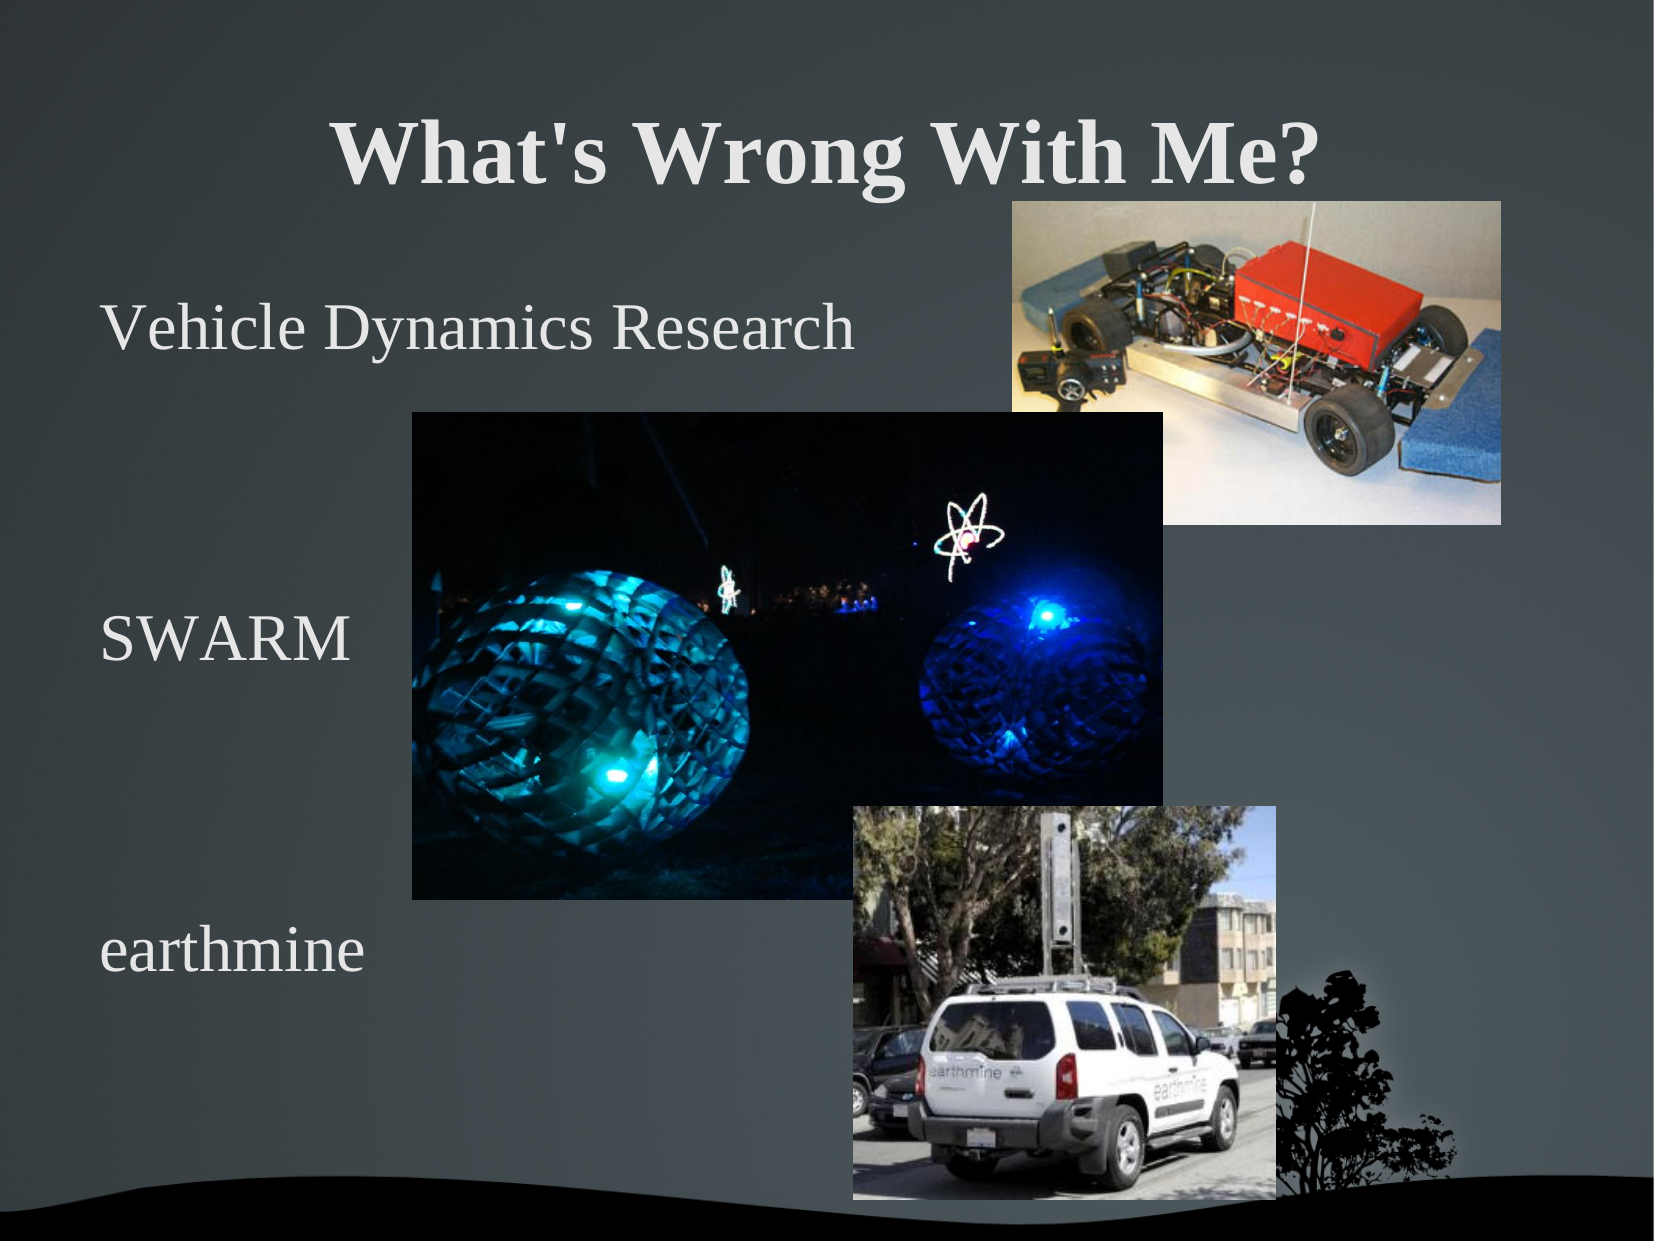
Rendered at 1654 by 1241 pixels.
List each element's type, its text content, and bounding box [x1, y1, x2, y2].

title What's Wrong With Me? [82, 49, 1571, 257]
picture [0, 0, 1654, 1241]
list Vehicle Dynamics Research SWARM earthmine [82, 290, 1012, 1109]
list Vehicle Dynamics Research SWARM earthmine [1163, 290, 1571, 1109]
